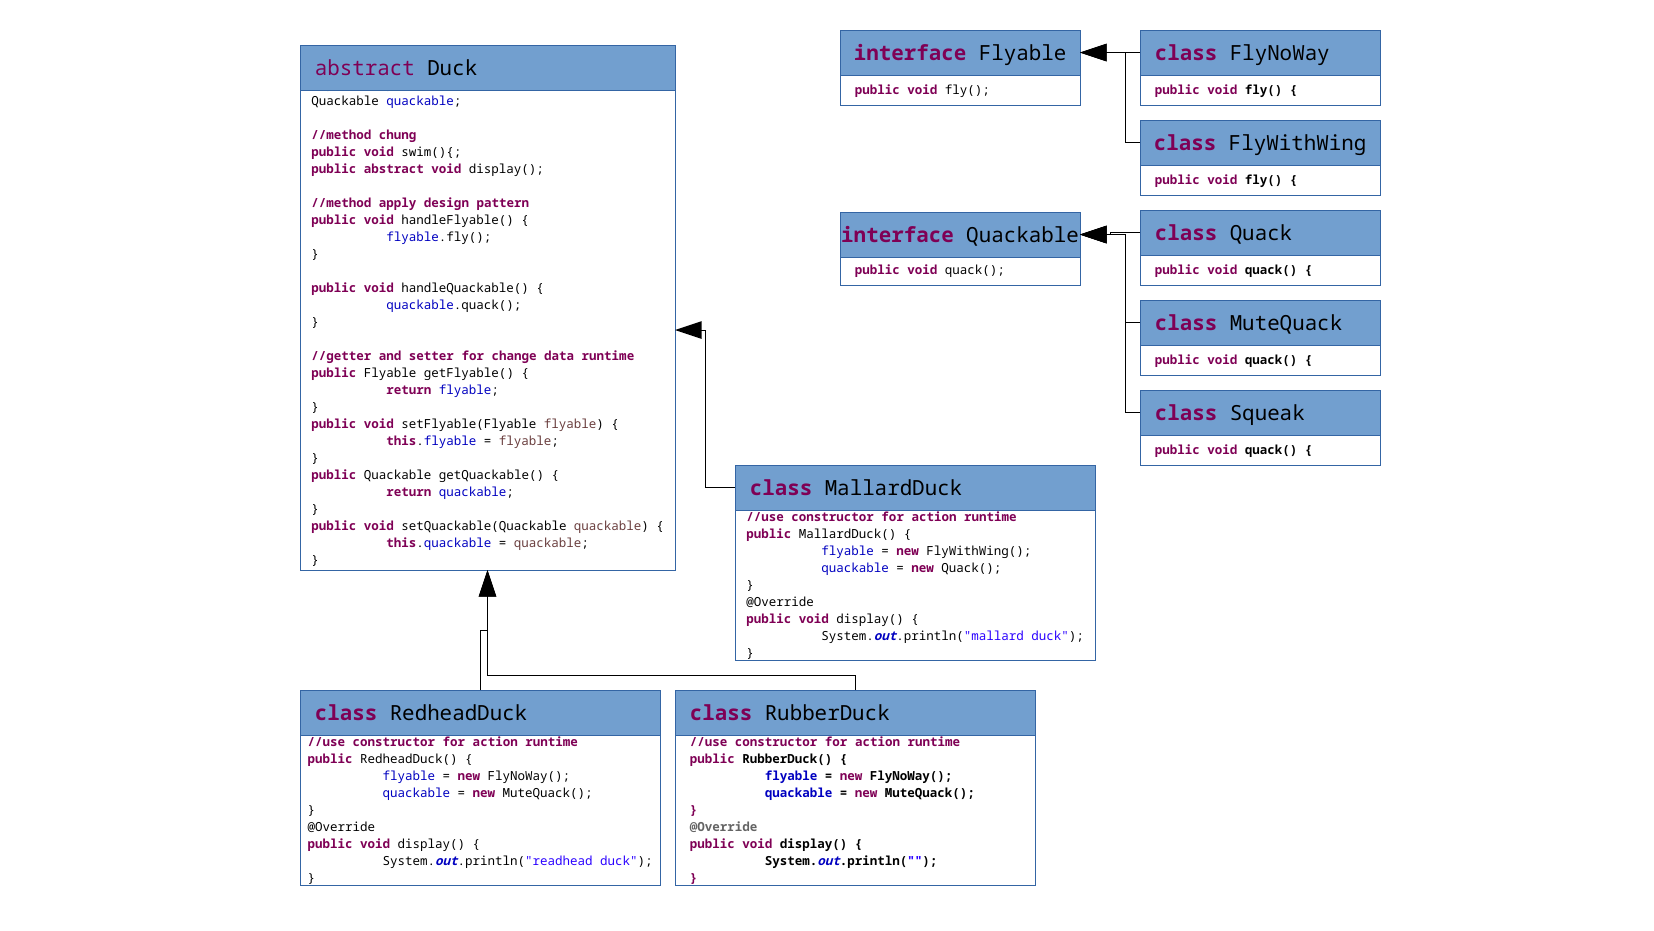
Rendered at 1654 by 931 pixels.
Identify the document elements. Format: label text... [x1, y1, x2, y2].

text_box public void quack() { [1140, 436, 1381, 466]
text_box class FlyNoWay [1140, 30, 1381, 76]
text_box public void fly() { [1140, 166, 1381, 196]
text_box //use constructor for action runtime public RedheadDuck() { flyable = new FlyNoWay(); quackable = new MuteQuack(); } @Override public void display() { System.out.println("readhead duck"); } [300, 736, 661, 886]
text_box public void quack() { [1140, 256, 1381, 286]
text_box abstract Duck [300, 45, 676, 91]
text_box //use constructor for action runtime public MallardDuck() { flyable = new FlyWithWing(); quackable = new Quack(); } @Override public void display() { System.out.println("mallard duck"); } [735, 511, 1096, 661]
text_box class MuteQuack [1140, 300, 1381, 346]
text_box class FlyWithWing [1140, 120, 1381, 166]
text_box class Squeak [1140, 390, 1381, 436]
text_box class RubberDuck [675, 690, 1036, 736]
text_box public void fly() { [1140, 76, 1381, 106]
text_box class Quack [1140, 210, 1381, 256]
text_box public void quack(); [840, 258, 1081, 286]
text_box class RedheadDuck [300, 690, 661, 736]
text_box interface Quackable [840, 212, 1081, 258]
text_box public void fly(); [840, 76, 1081, 106]
text_box //use constructor for action runtime public RubberDuck() { flyable = new FlyNoWay(); quackable = new MuteQuack(); } @Override public void display() { System.out.println(""); } [675, 736, 1036, 886]
text_box public void quack() { [1140, 346, 1381, 376]
text_box //variable has-a Flyable flyable; Quackable quackable; //method chung public void swim(){; public abstract void display(); //method apply design pattern public void handleFlyable() { flyable.fly(); } public void handleQuackable() { quackable.quack(); } //getter and setter for change data runtime public Flyable getFlyable() { return flyable; } public void setFlyable(Flyable flyable) { this.flyable = flyable; } public Quackable getQuackable() { return quackable; } public void setQuackable(Quackable quackable) { this.quackable = quackable; } [300, 91, 676, 571]
text_box interface Flyable [840, 30, 1081, 76]
text_box class MallardDuck [735, 465, 1096, 511]
